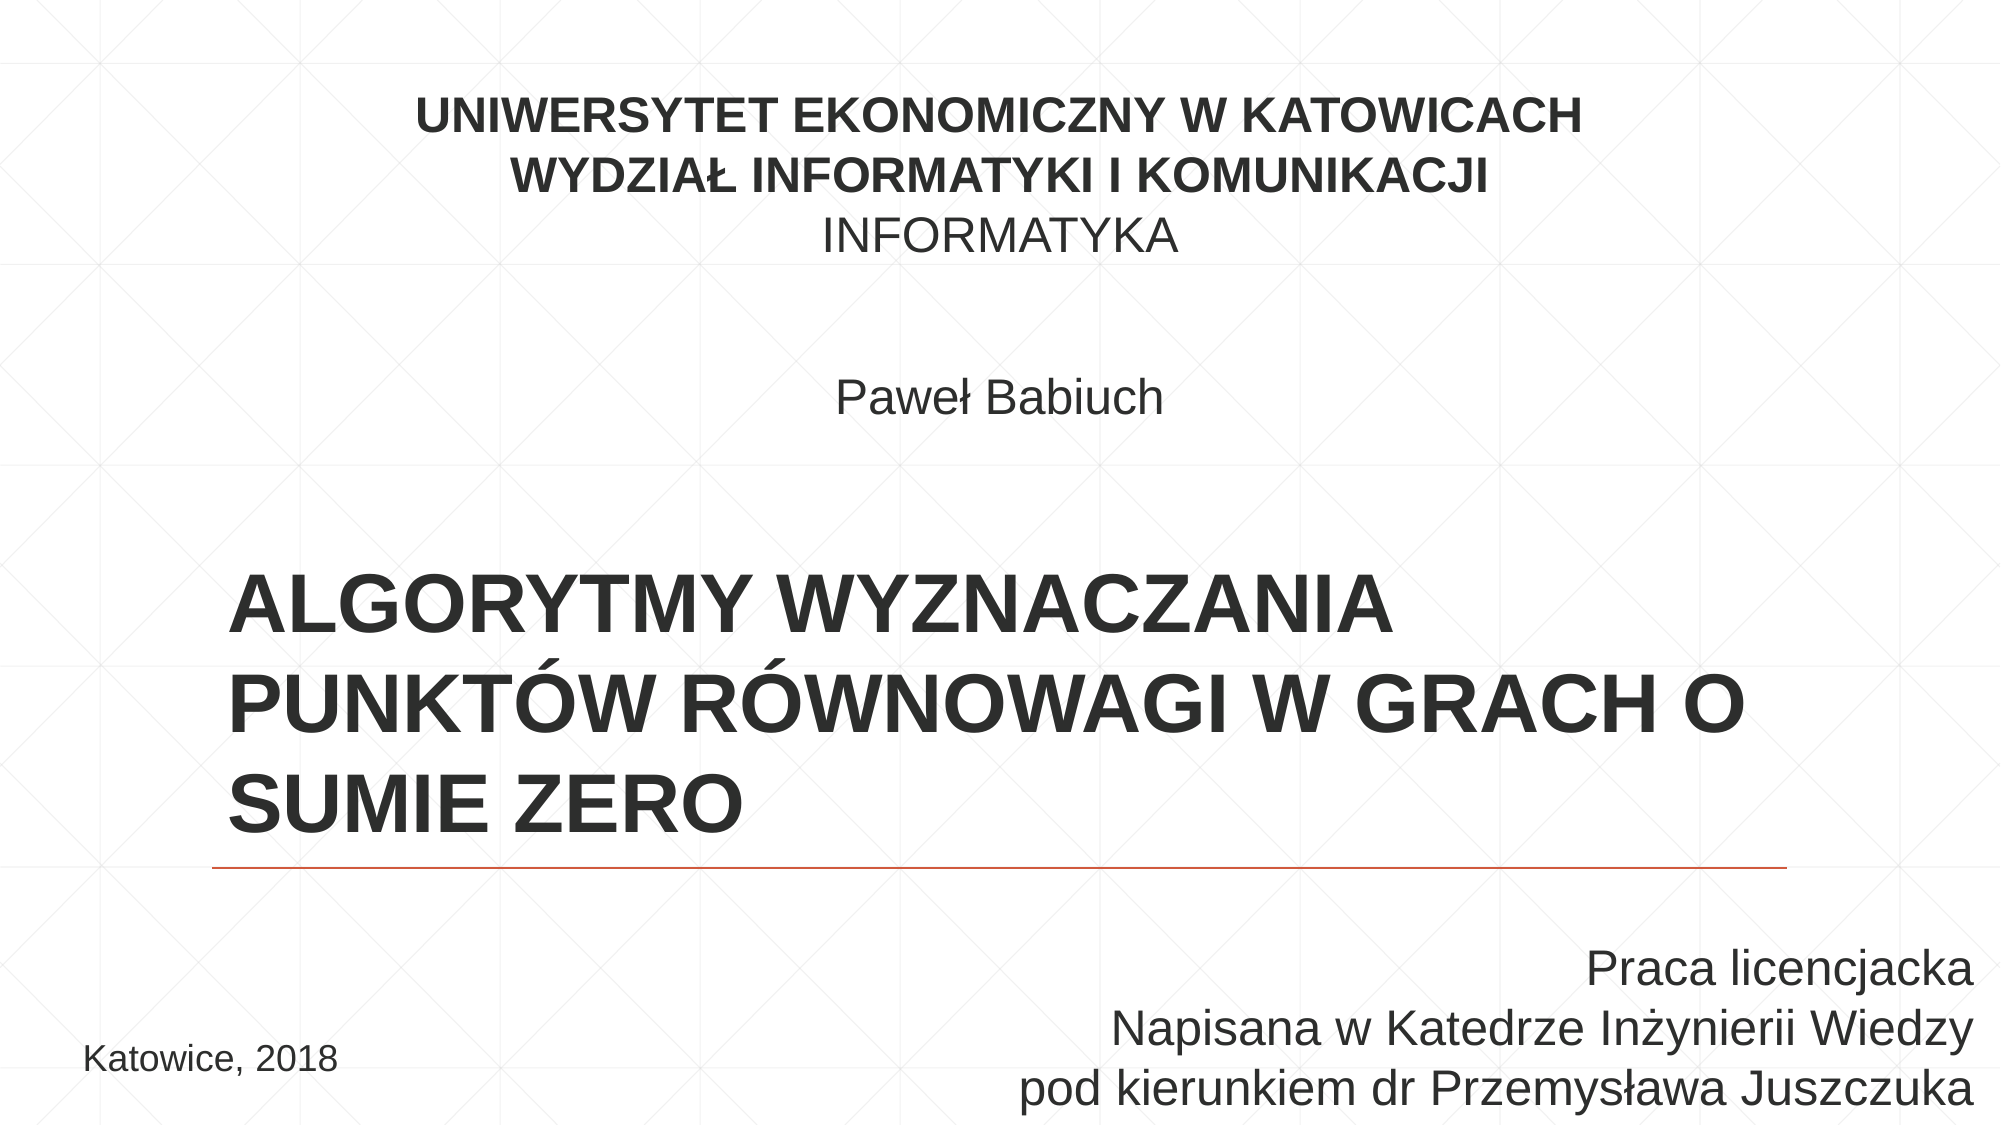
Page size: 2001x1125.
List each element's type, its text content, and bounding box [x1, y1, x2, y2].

text_box UNIWERSYTET EKONOMICZNY W KATOWICACH WYDZIAŁ INFORMATYKI I KOMUNIKACJI INFORMATYKA [0, 75, 2000, 272]
text_box Praca licencjacka Napisana w Katedrze Inżynierii Wiedzy pod kierunkiem dr Przemysława Juszczuka [1003, 928, 2000, 1125]
text_box Paweł Babiuch [817, 356, 1183, 433]
text_box Katowice, 2018 [67, 1026, 357, 1088]
title ALGORYTMY WYZNACZANIA PUNKTÓW RÓWNOWAGI W GRACH O SUMIE ZERO [212, 517, 1788, 857]
